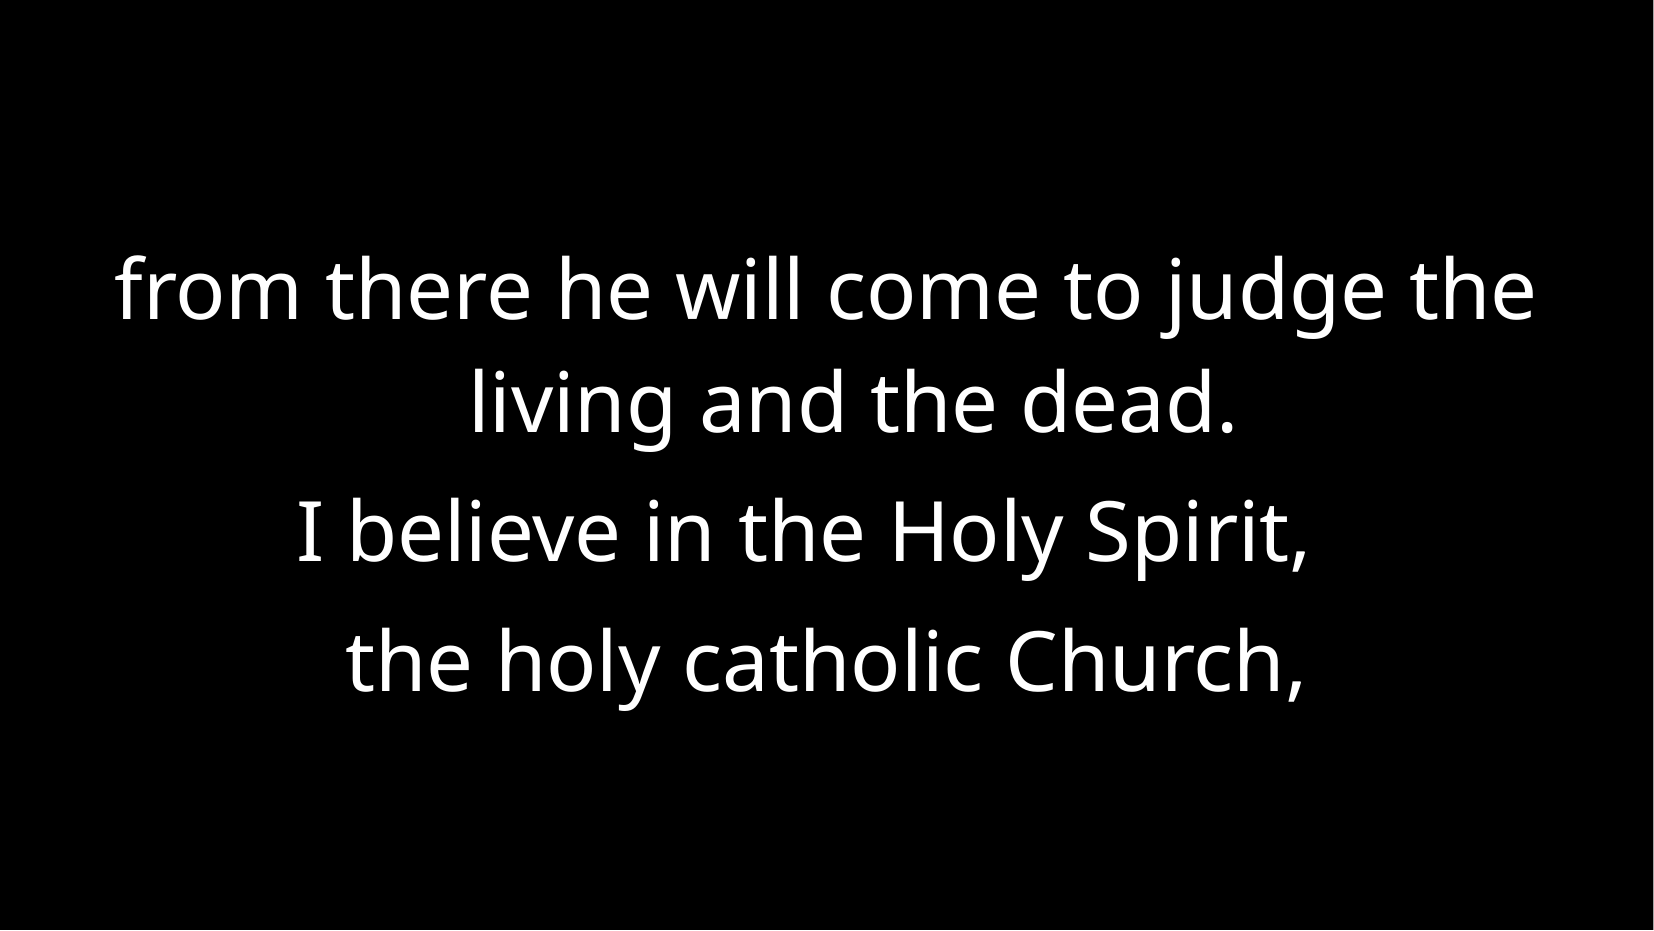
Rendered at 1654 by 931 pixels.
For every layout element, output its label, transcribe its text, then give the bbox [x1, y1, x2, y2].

list from there he will come to judge the living and the dead. I believe in the Holy Spirit, the holy catholic Church, [0, 230, 1654, 931]
